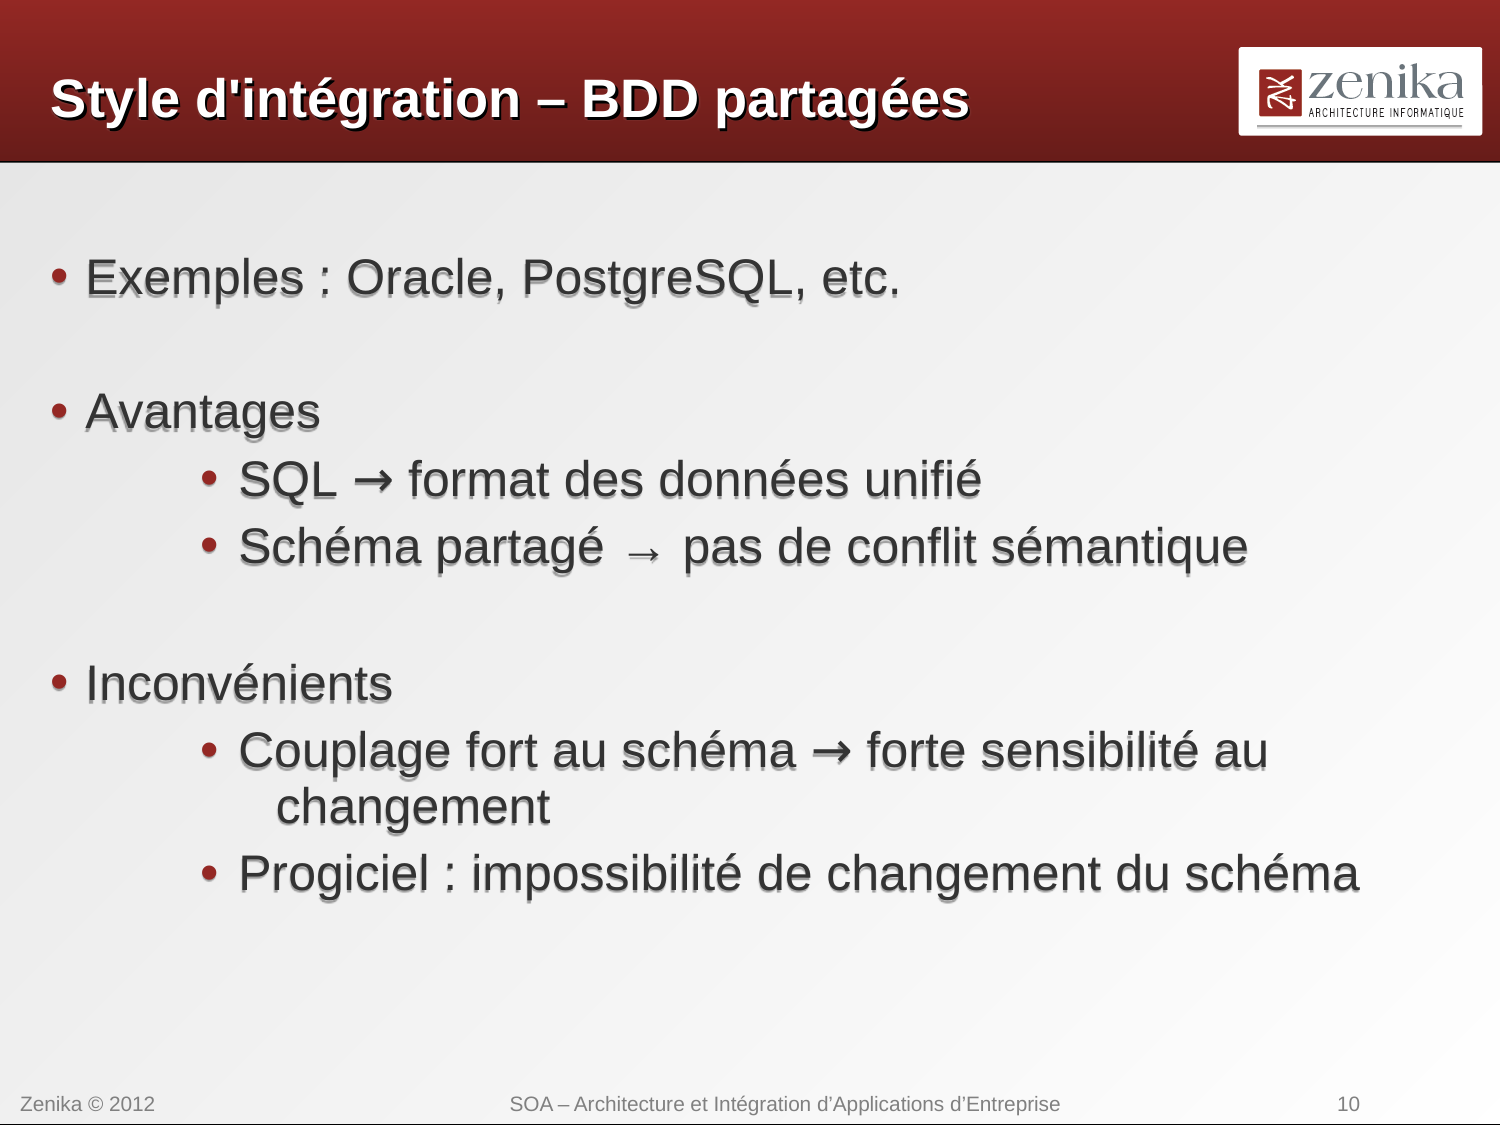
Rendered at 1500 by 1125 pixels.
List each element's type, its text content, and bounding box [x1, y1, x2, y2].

list Exemples : Oracle, PostgreSQL, etc. Avantages SQL → format des données unifié Schéma partagé → pas de conflit sémantique Inconvénients Couplage fort au schéma → forte sensibilité au changement Progiciel : impossibilité de changement du schéma [50, 246, 1435, 1076]
title Style d'intégration – BDD partagées [50, 15, 1206, 180]
